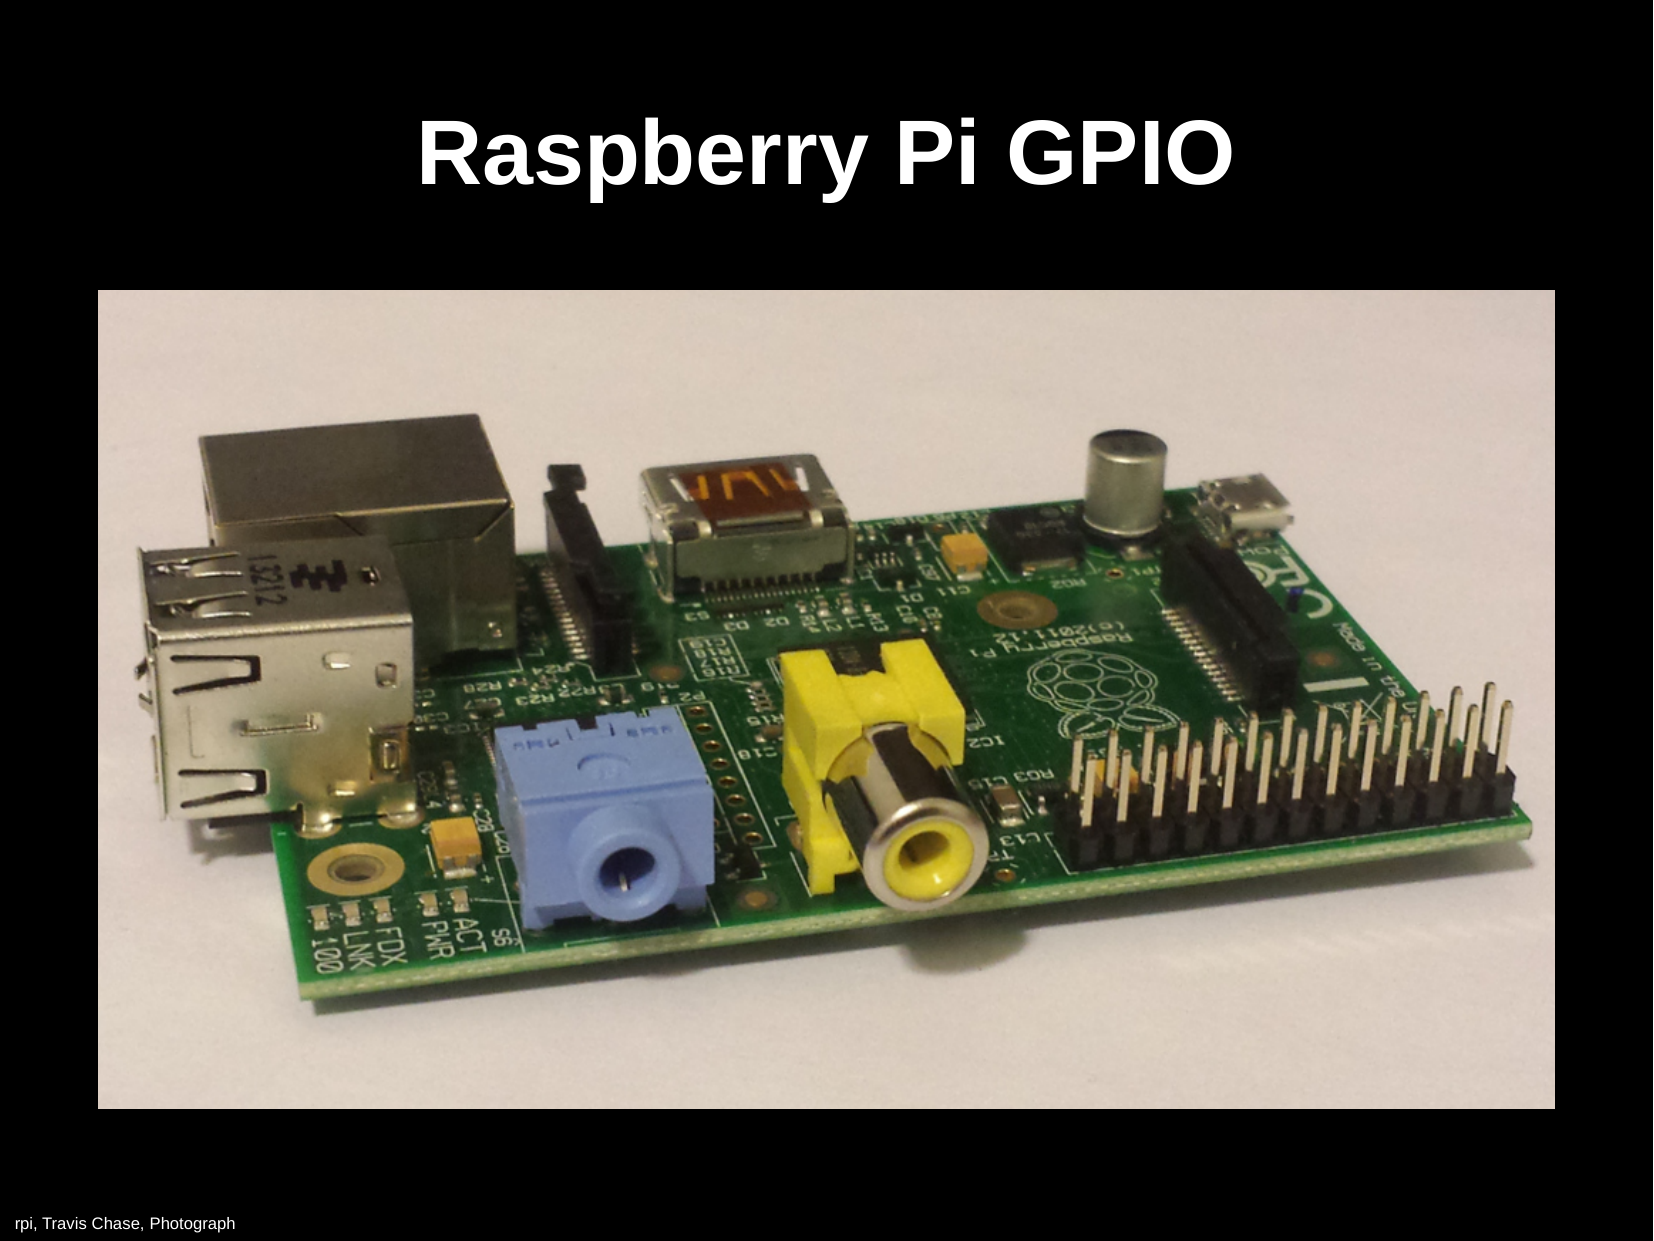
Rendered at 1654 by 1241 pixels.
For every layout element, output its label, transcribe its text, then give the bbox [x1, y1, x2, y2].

title Raspberry Pi GPIO [82, 49, 1571, 257]
text_box rpi, Travis Chase, Photograph [0, 1206, 250, 1241]
picture [98, 290, 1555, 1109]
